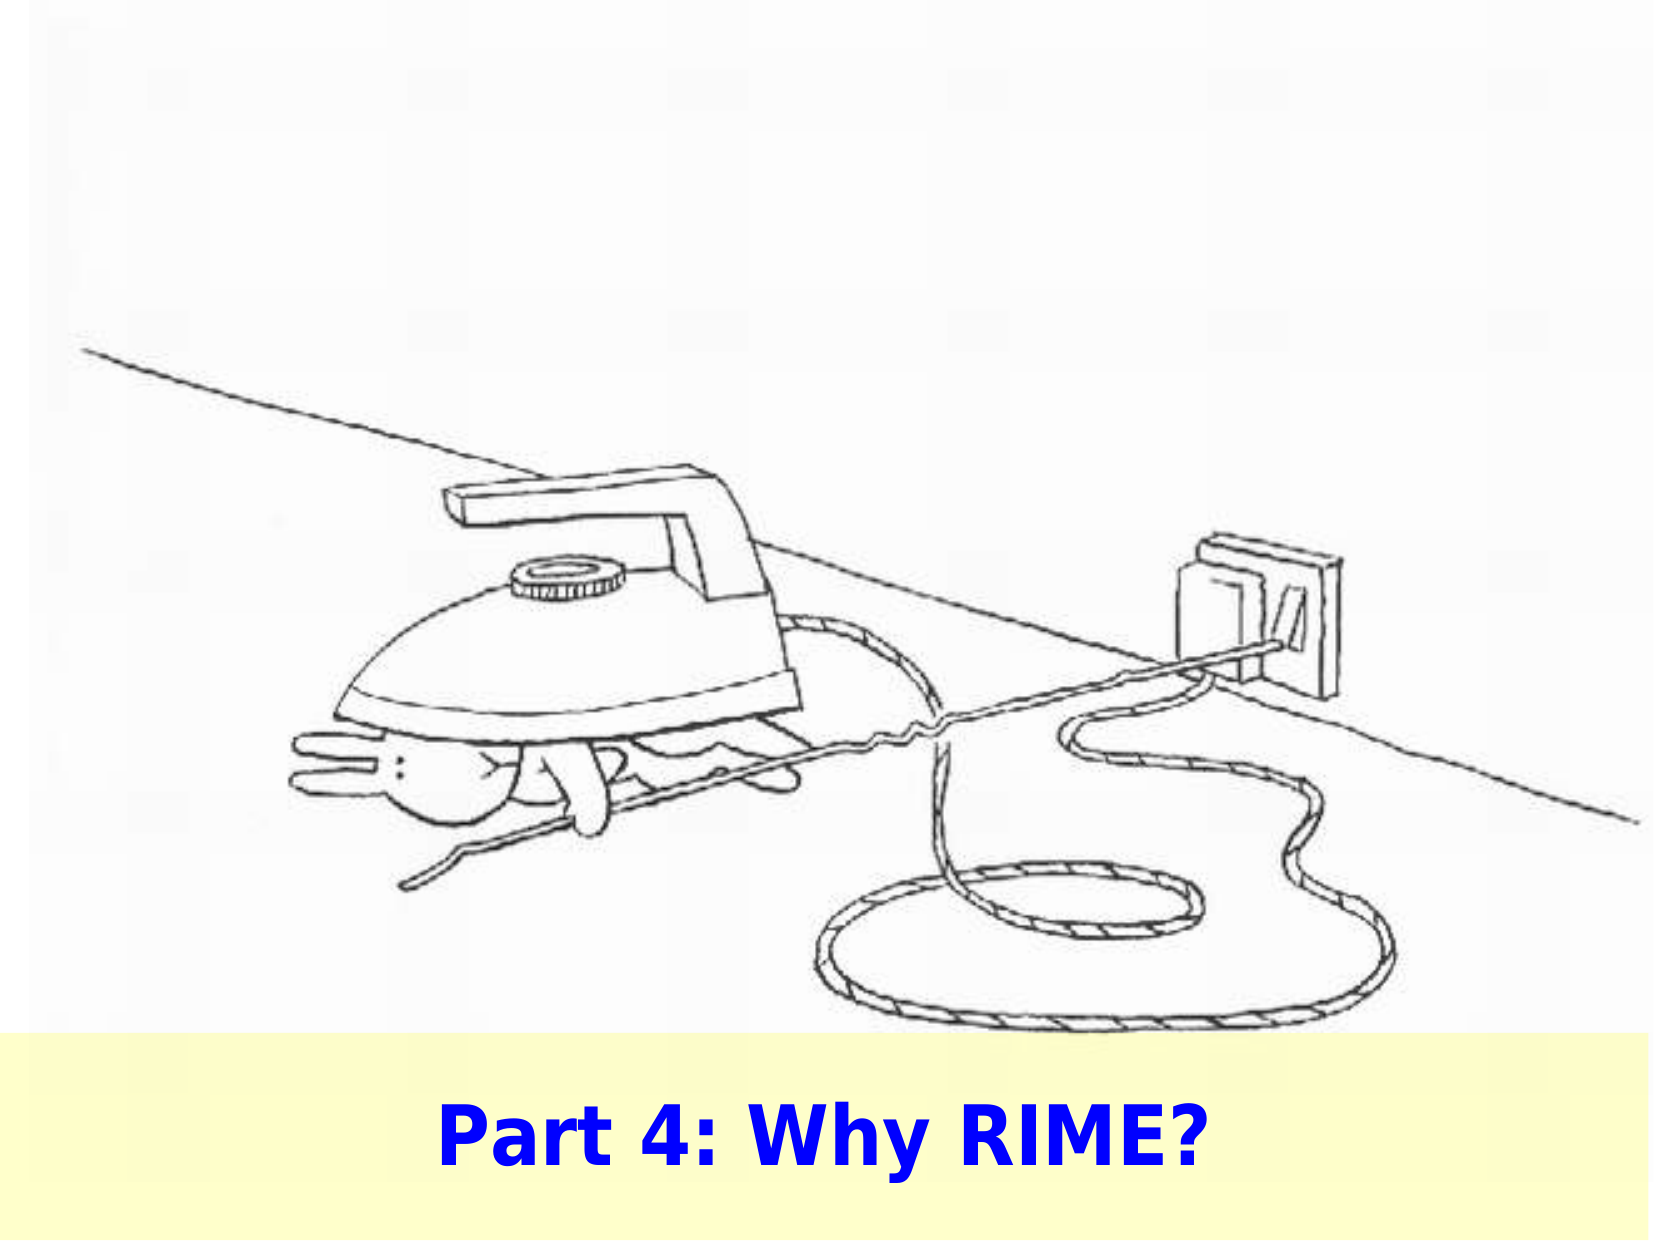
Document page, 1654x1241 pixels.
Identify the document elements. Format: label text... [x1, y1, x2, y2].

picture [29, 0, 1654, 1182]
title Part 4: Why RIME? [0, 1032, 1649, 1241]
